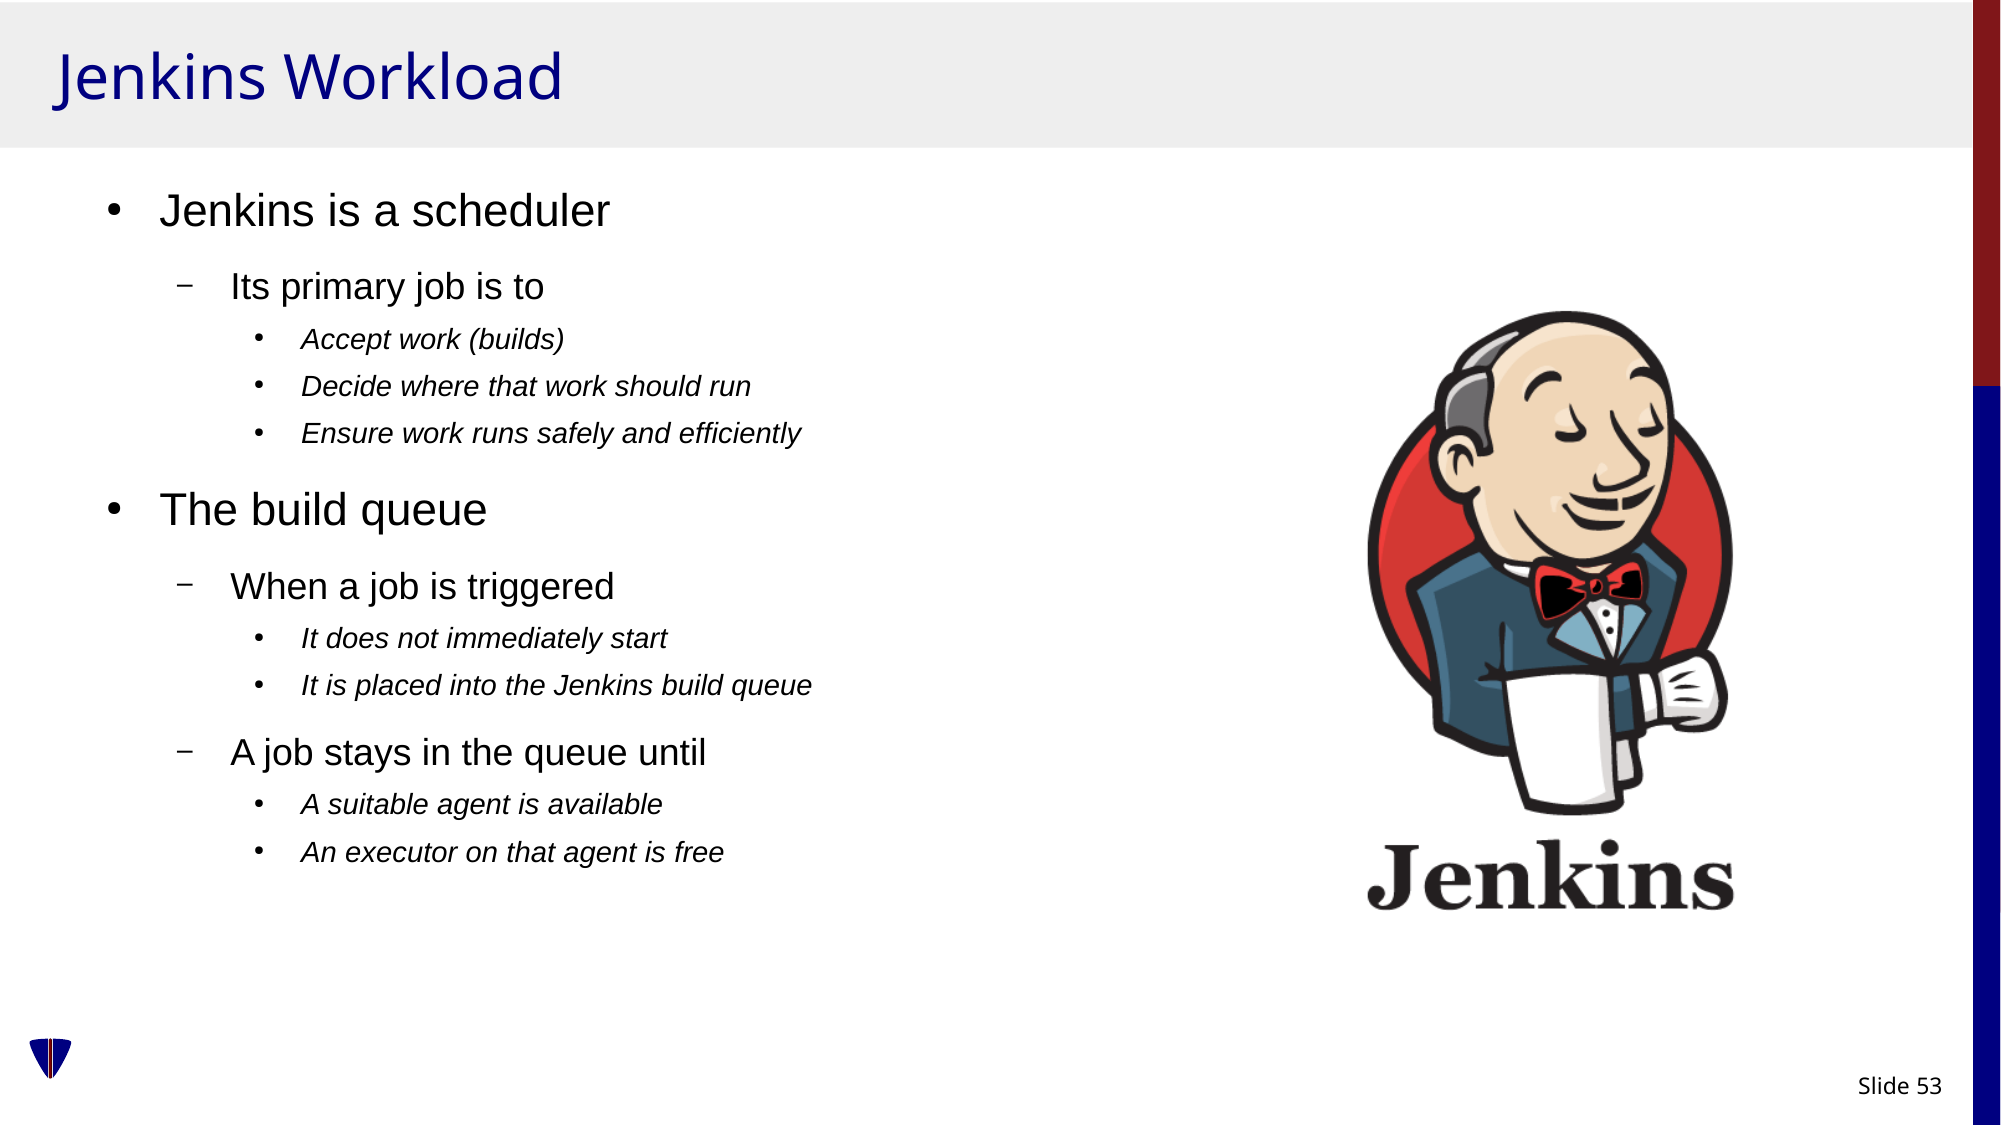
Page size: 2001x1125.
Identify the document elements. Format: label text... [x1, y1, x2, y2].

title Jenkins Workload [0, 2, 1973, 148]
list Jenkins is a scheduler Its primary job is to Accept work (builds) Decide where that work should run Ensure work runs safely and efficiently The build queue When a job is triggered It does not immediately start It is placed into the Jenkins build queue A job stays in the queue until A suitable agent is available An executor on that agent is free [88, 177, 1123, 1034]
picture [1240, 295, 1861, 916]
